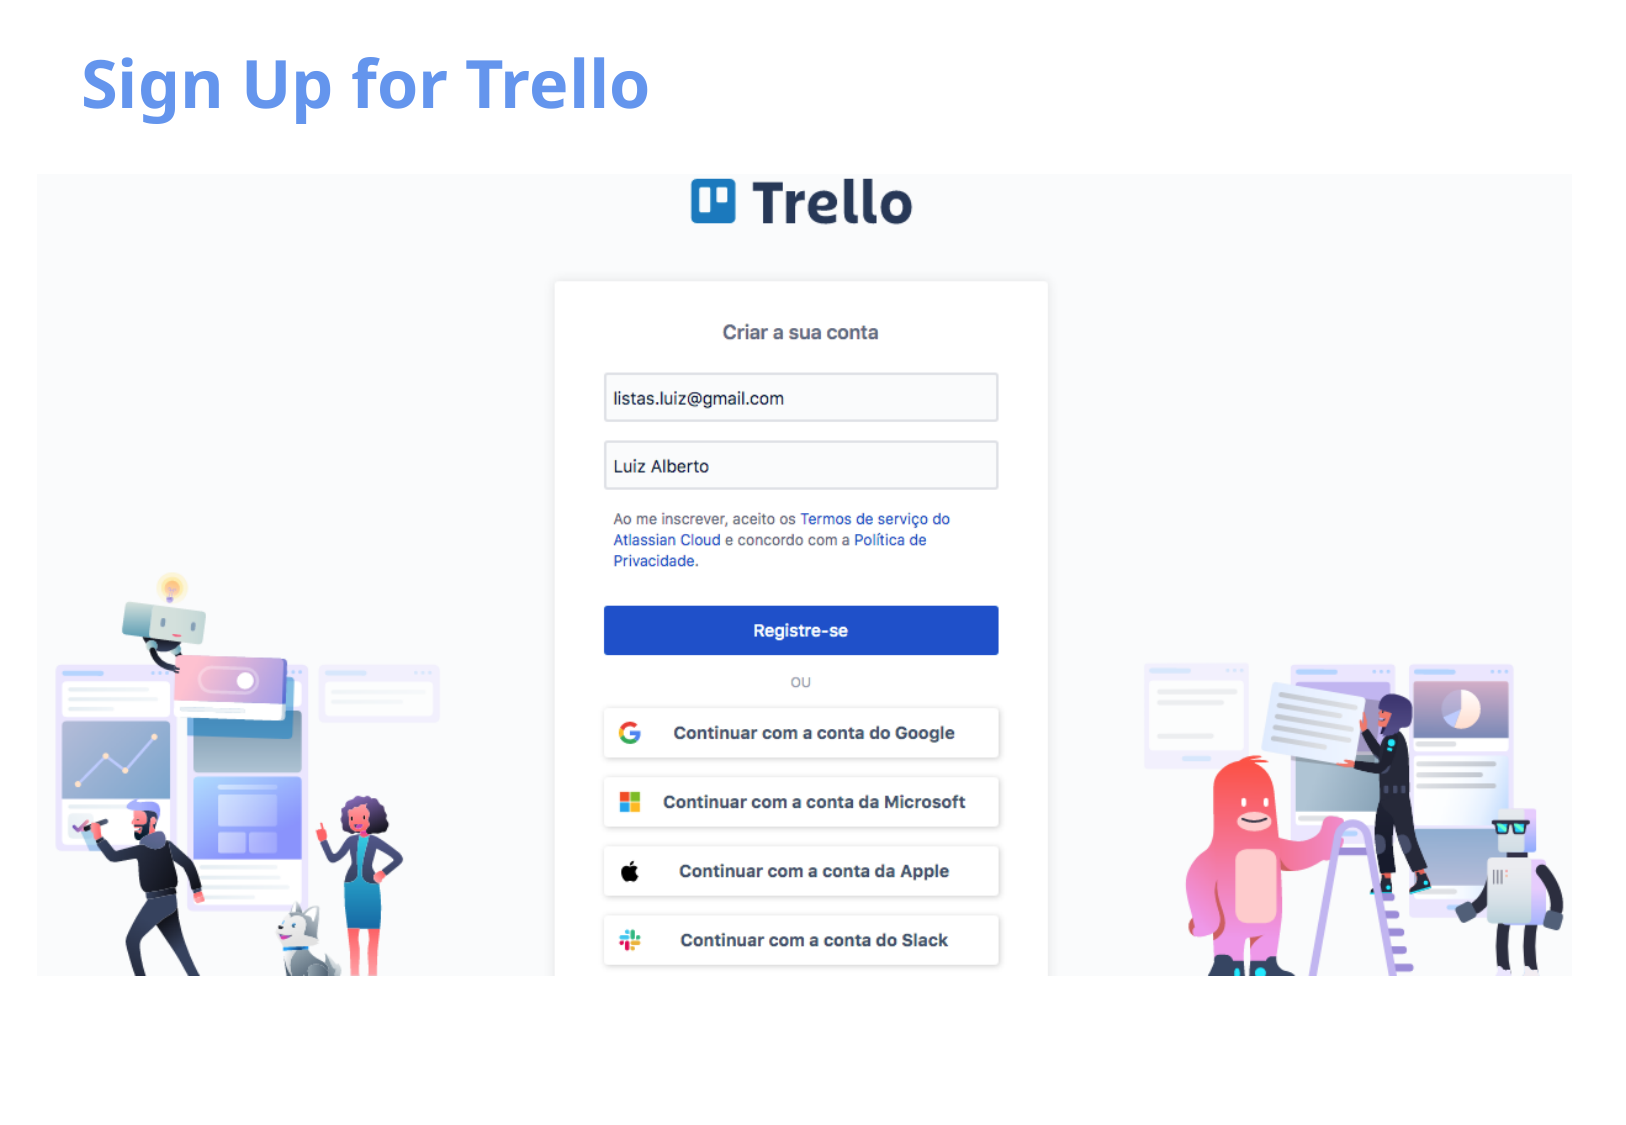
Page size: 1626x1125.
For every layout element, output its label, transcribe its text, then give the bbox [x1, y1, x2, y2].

title Sign Up for Trello [81, 41, 1544, 122]
picture [37, 174, 1572, 976]
